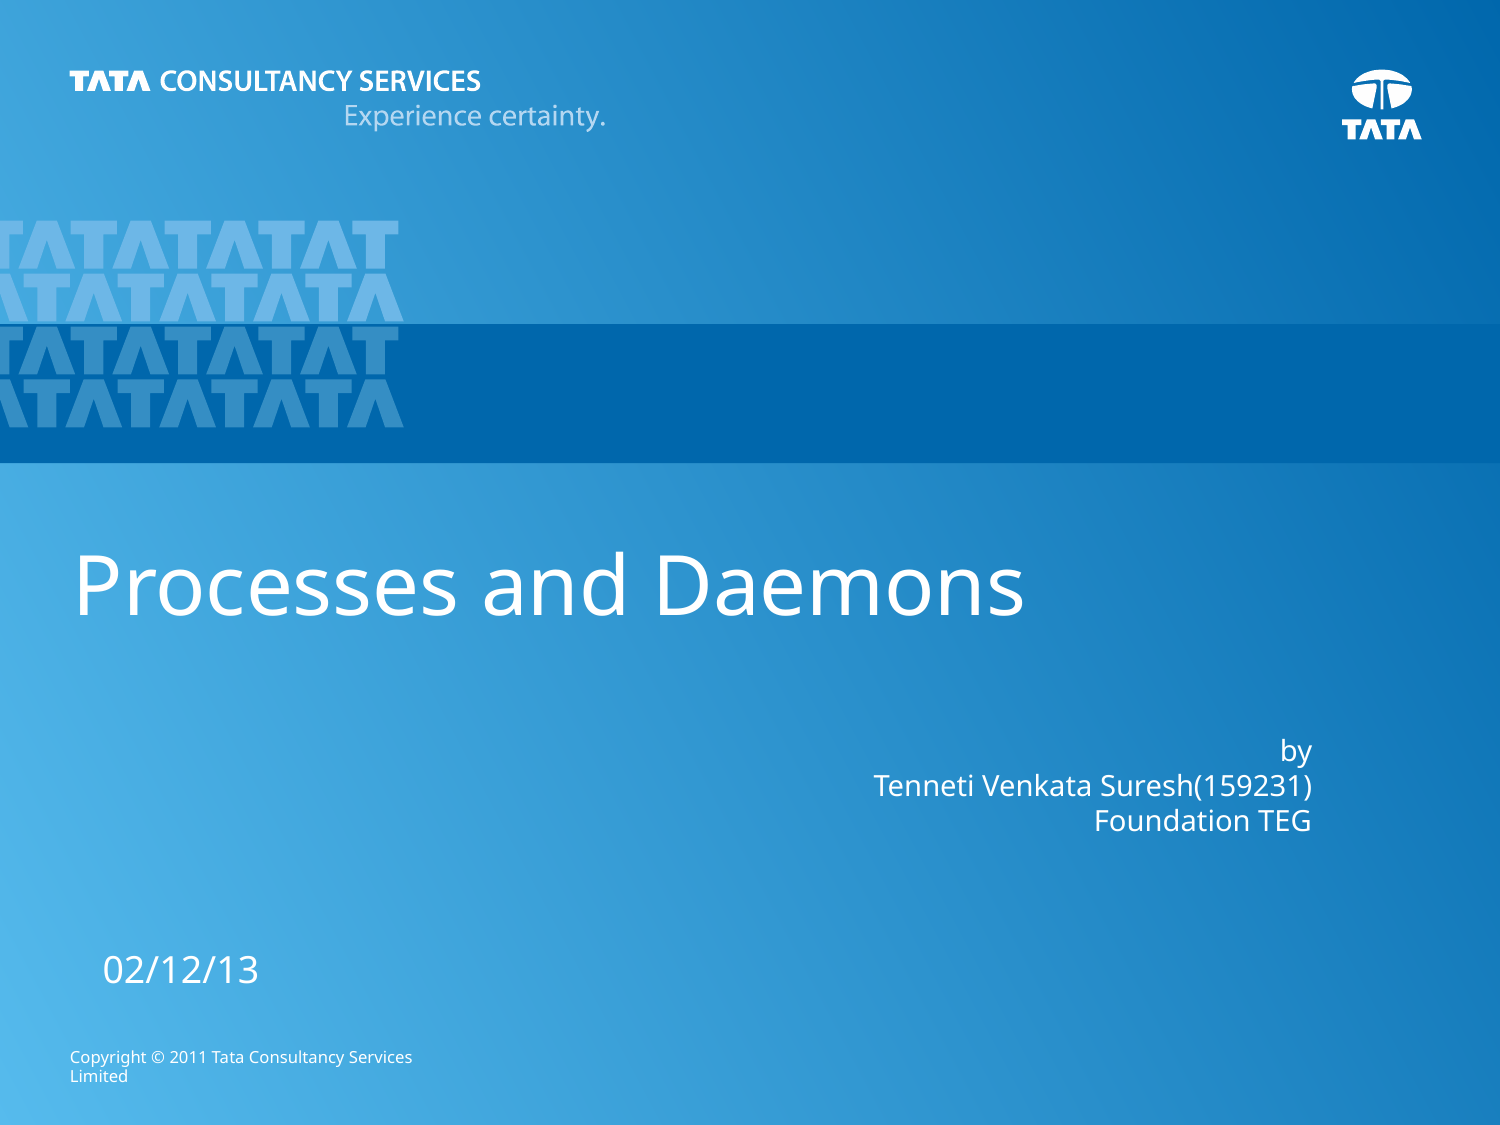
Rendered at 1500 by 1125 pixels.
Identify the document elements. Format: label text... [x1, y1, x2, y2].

text_box 02/12/13 [102, 945, 260, 997]
subtitle by Tenneti Venkata Suresh(159231) Foundation TEG [50, 725, 1328, 851]
title Processes and Daemons [58, 525, 1334, 625]
